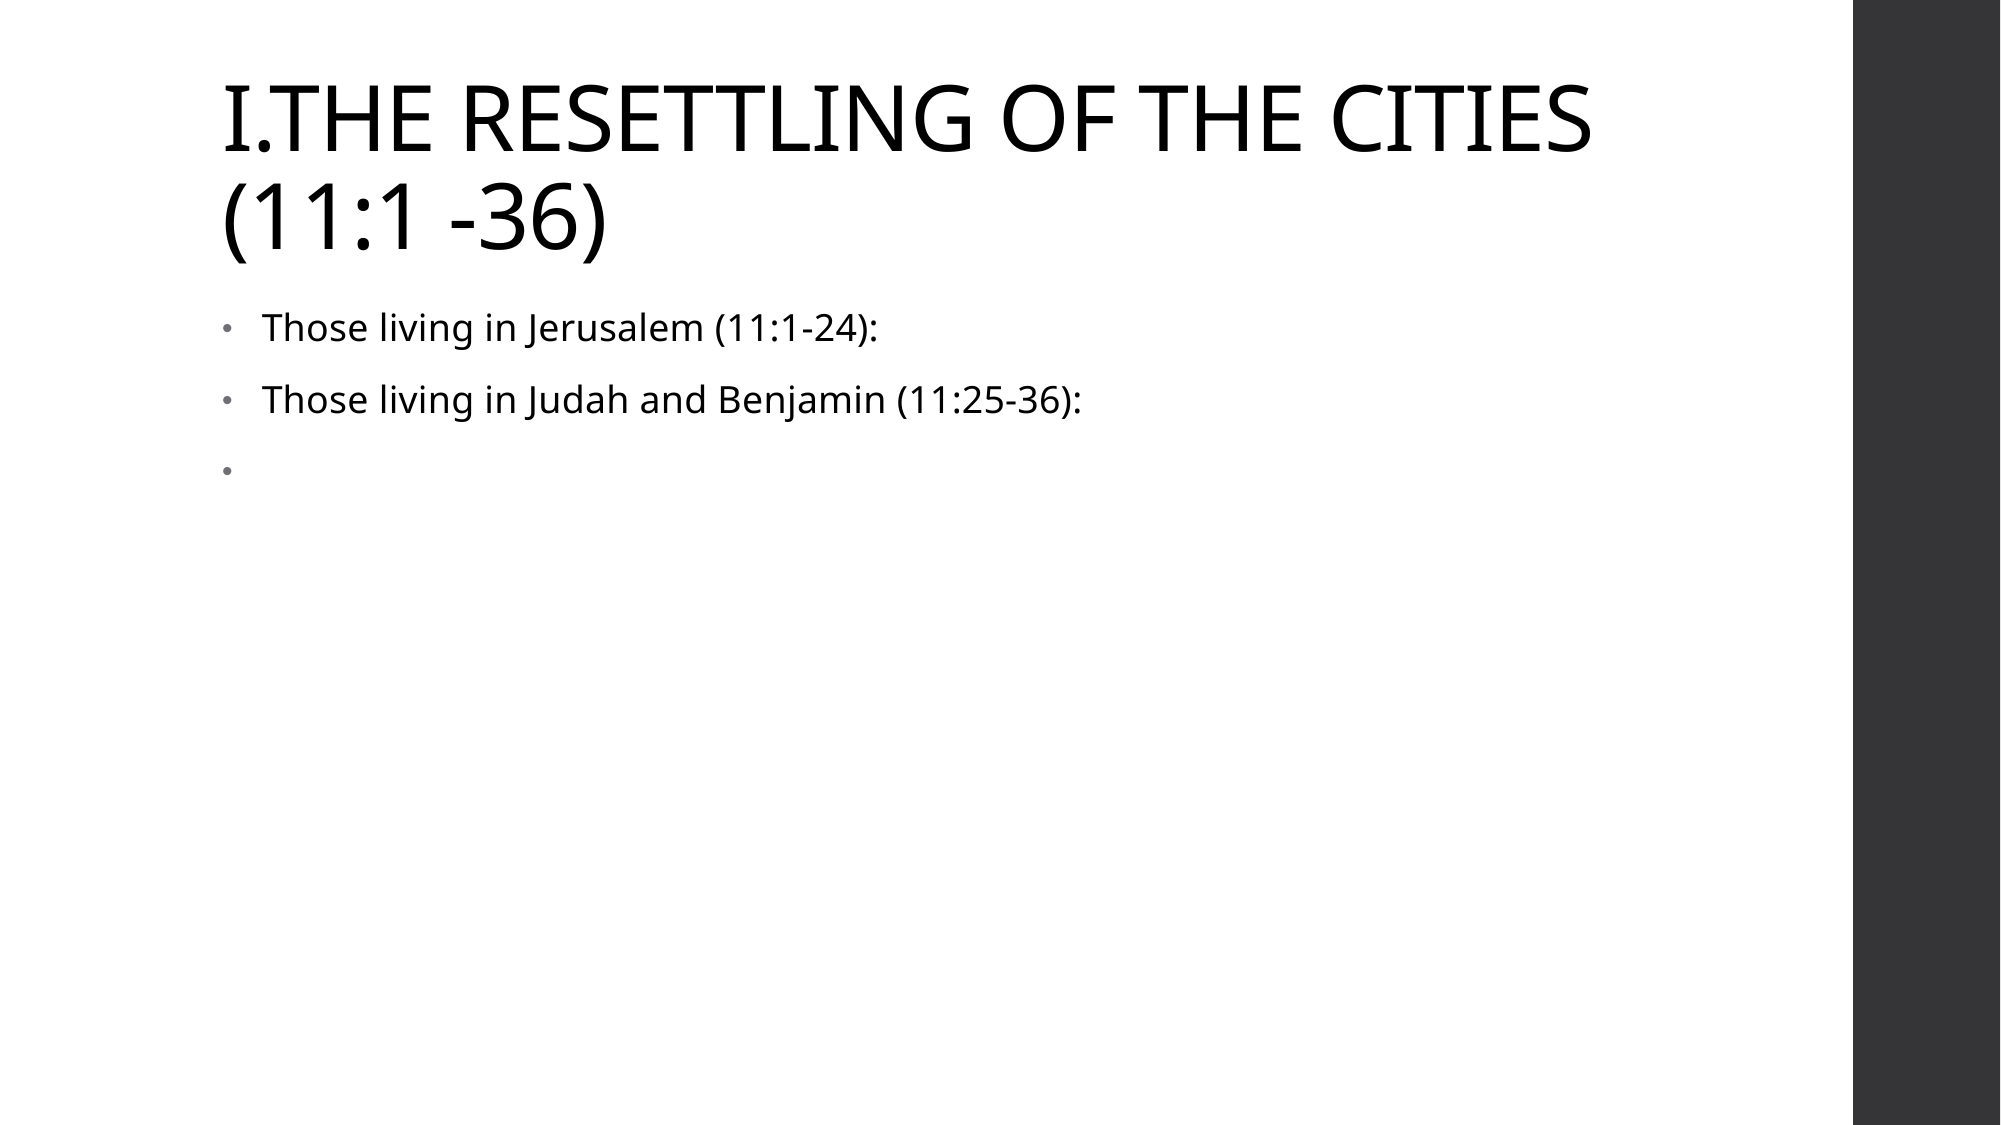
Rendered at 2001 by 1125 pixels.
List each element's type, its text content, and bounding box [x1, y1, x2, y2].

title I.THE RESETTLING OF THE CITIES (11:1 -36) [206, 60, 1797, 278]
list Those living in Jerusalem (11:1-24): Those living in Judah and Benjamin (11:25-36): [206, 299, 1617, 1014]
